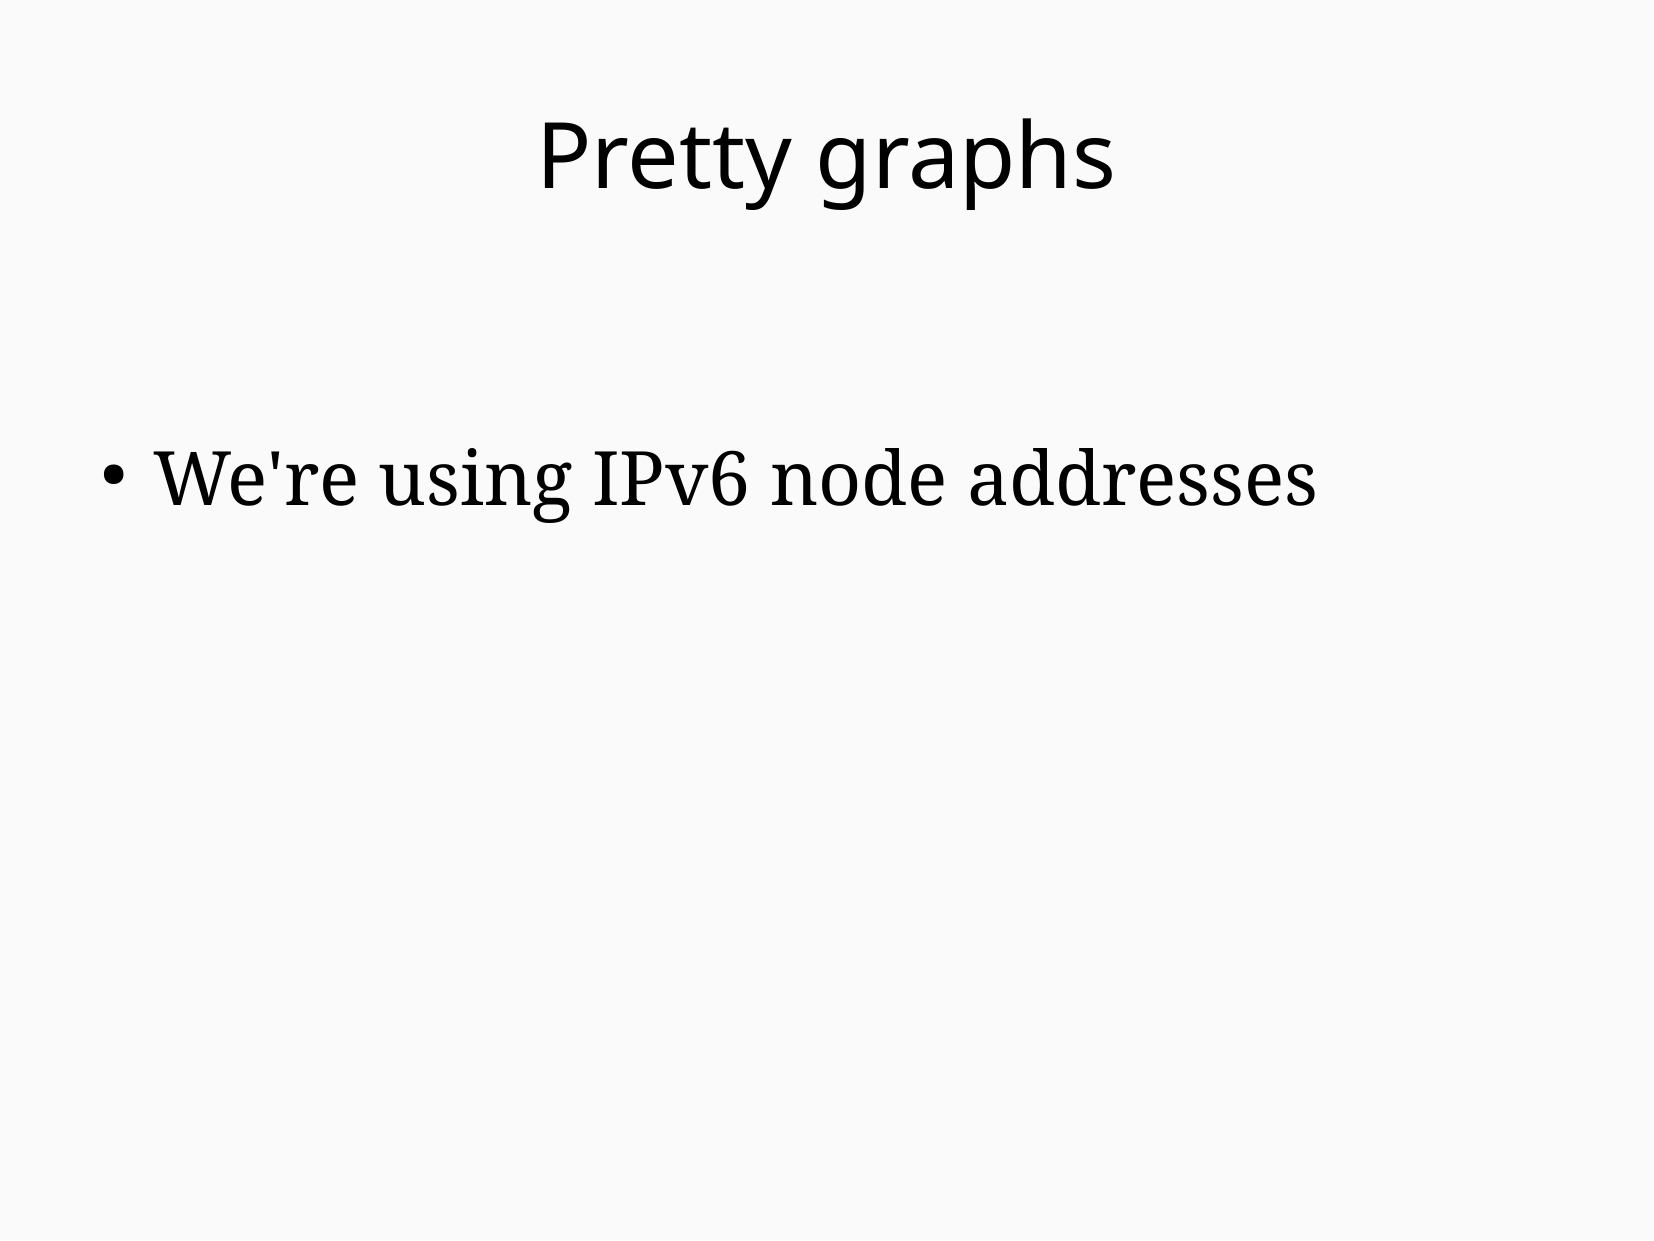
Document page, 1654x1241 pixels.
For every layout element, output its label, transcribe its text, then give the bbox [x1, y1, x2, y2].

title Pretty graphs [82, 49, 1571, 257]
list We're using IPv6 node addresses [82, 290, 1571, 1010]
